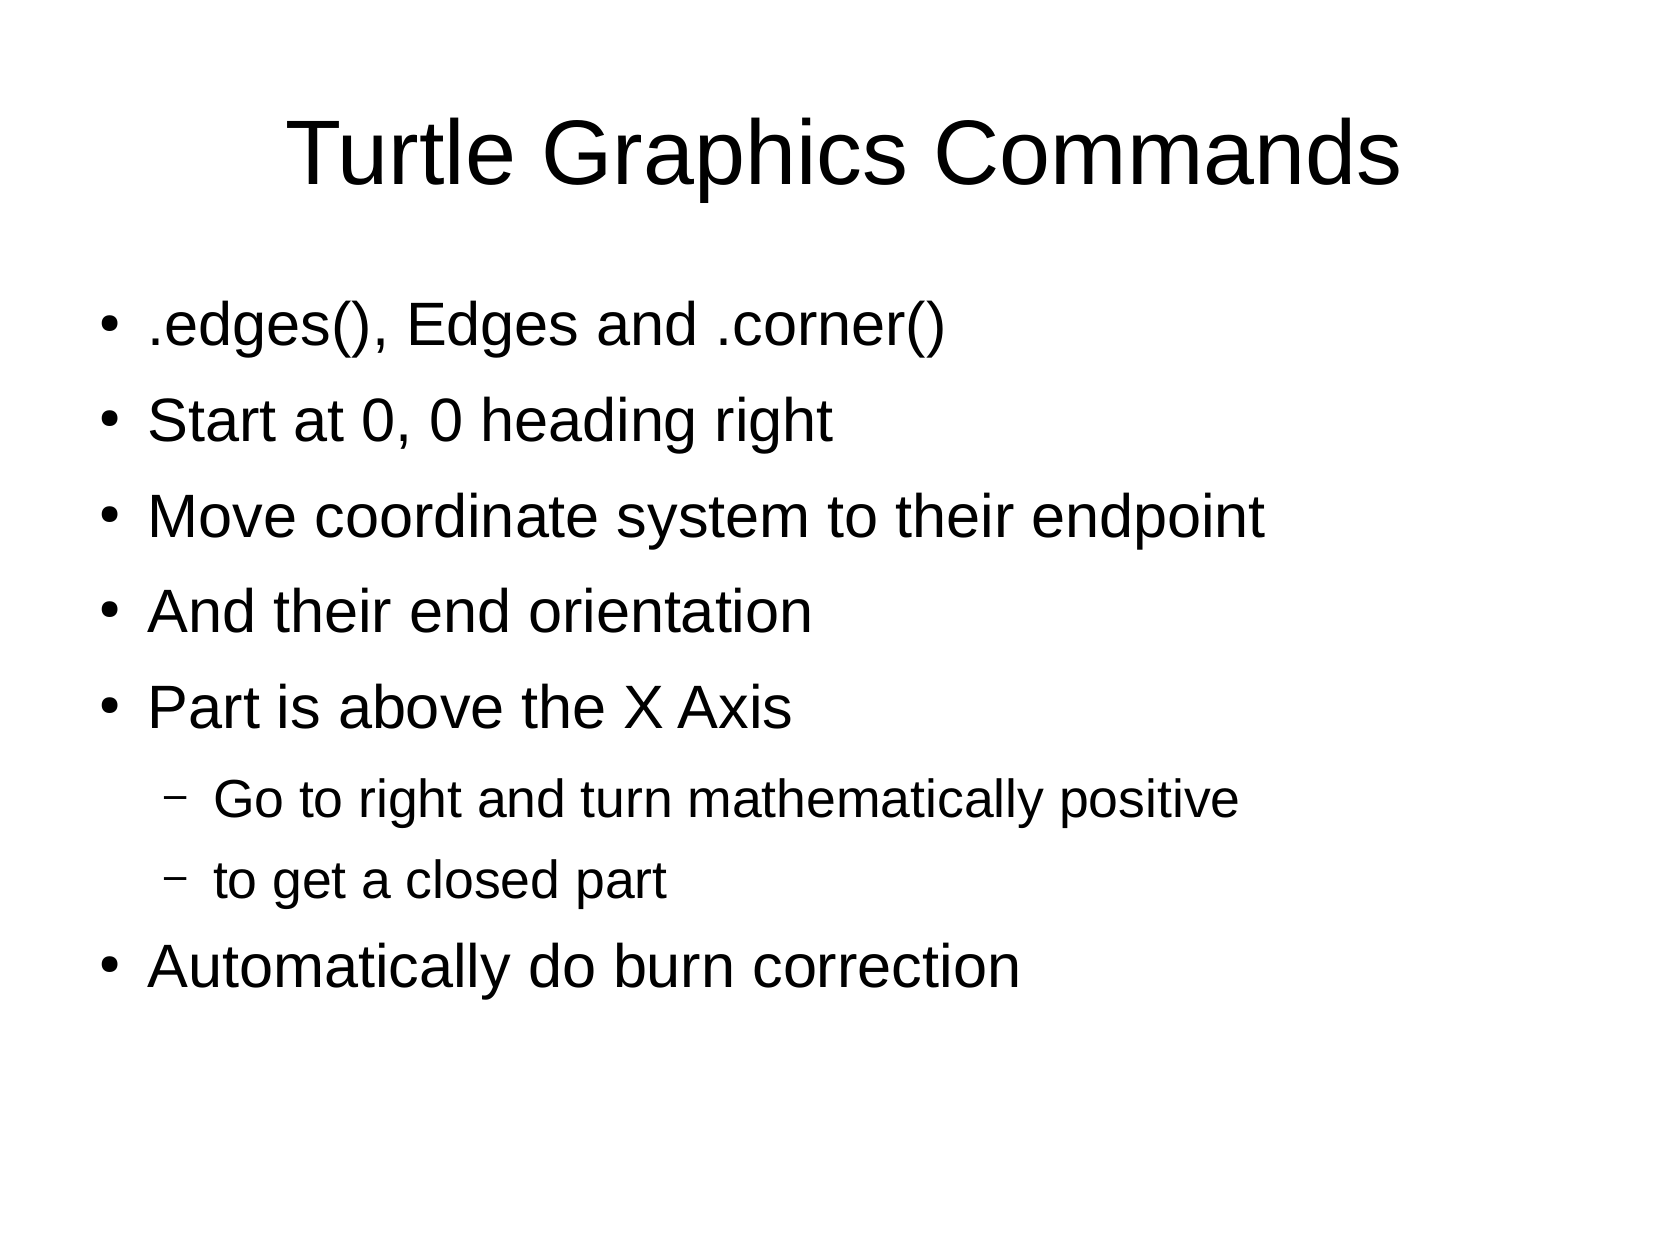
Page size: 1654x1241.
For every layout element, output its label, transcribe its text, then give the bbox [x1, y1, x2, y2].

title Turtle Graphics Commands [82, 49, 1571, 257]
list .edges(), Edges and .corner() Start at 0, 0 heading right Move coordinate system to their endpoint And their end orientation Part is above the X Axis Go to right and turn mathematically positive to get a closed part Automatically do burn correction [82, 290, 1571, 1010]
